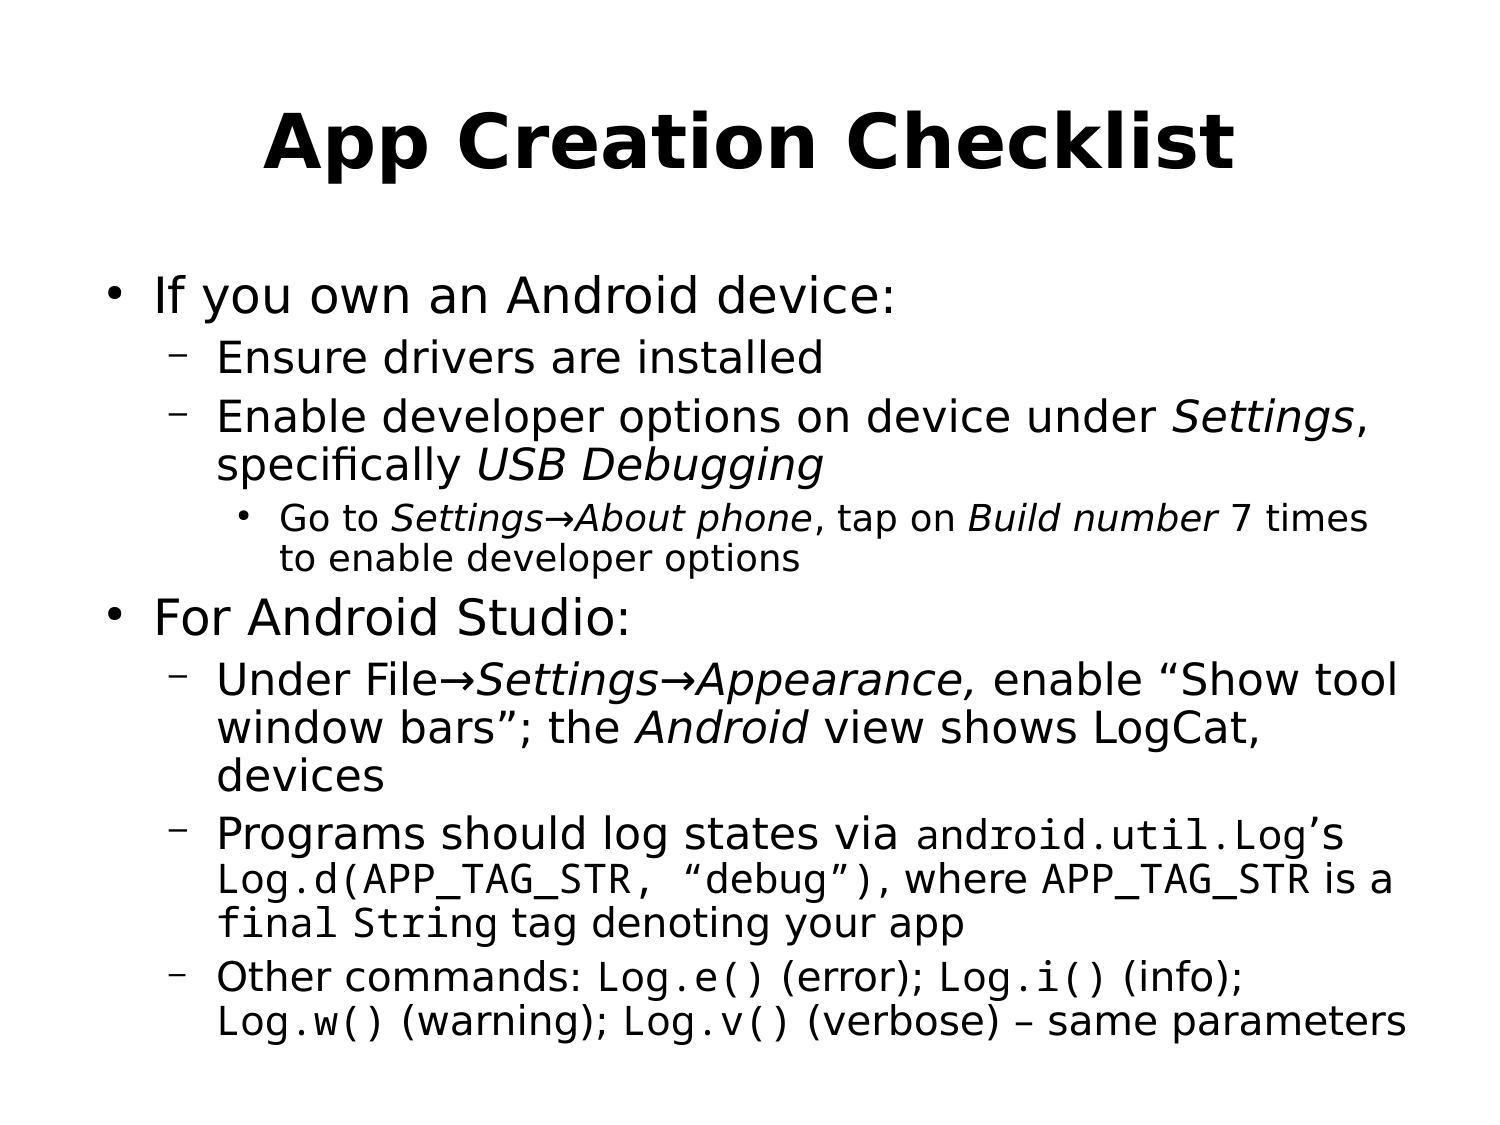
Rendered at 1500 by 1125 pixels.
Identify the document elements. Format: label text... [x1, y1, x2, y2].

list If you own an Android device: Ensure drivers are installed Enable developer options on device under Settings, specifically USB Debugging Go to Settings→About phone, tap on Build number 7 times to enable developer options For Android Studio: Under File→Settings→Appearance, enable “Show tool window bars”; the Android view shows LogCat, devices Programs should log states via android.util.Log’s Log.d(APP_TAG_STR, “debug”), where APP_TAG_STR is a final String tag denoting your app Other commands: Log.e() (error); Log.i() (info); Log.w() (warning); Log.v() (verbose) – same parameters [75, 262, 1426, 1101]
title App Creation Checklist [75, 45, 1426, 233]
